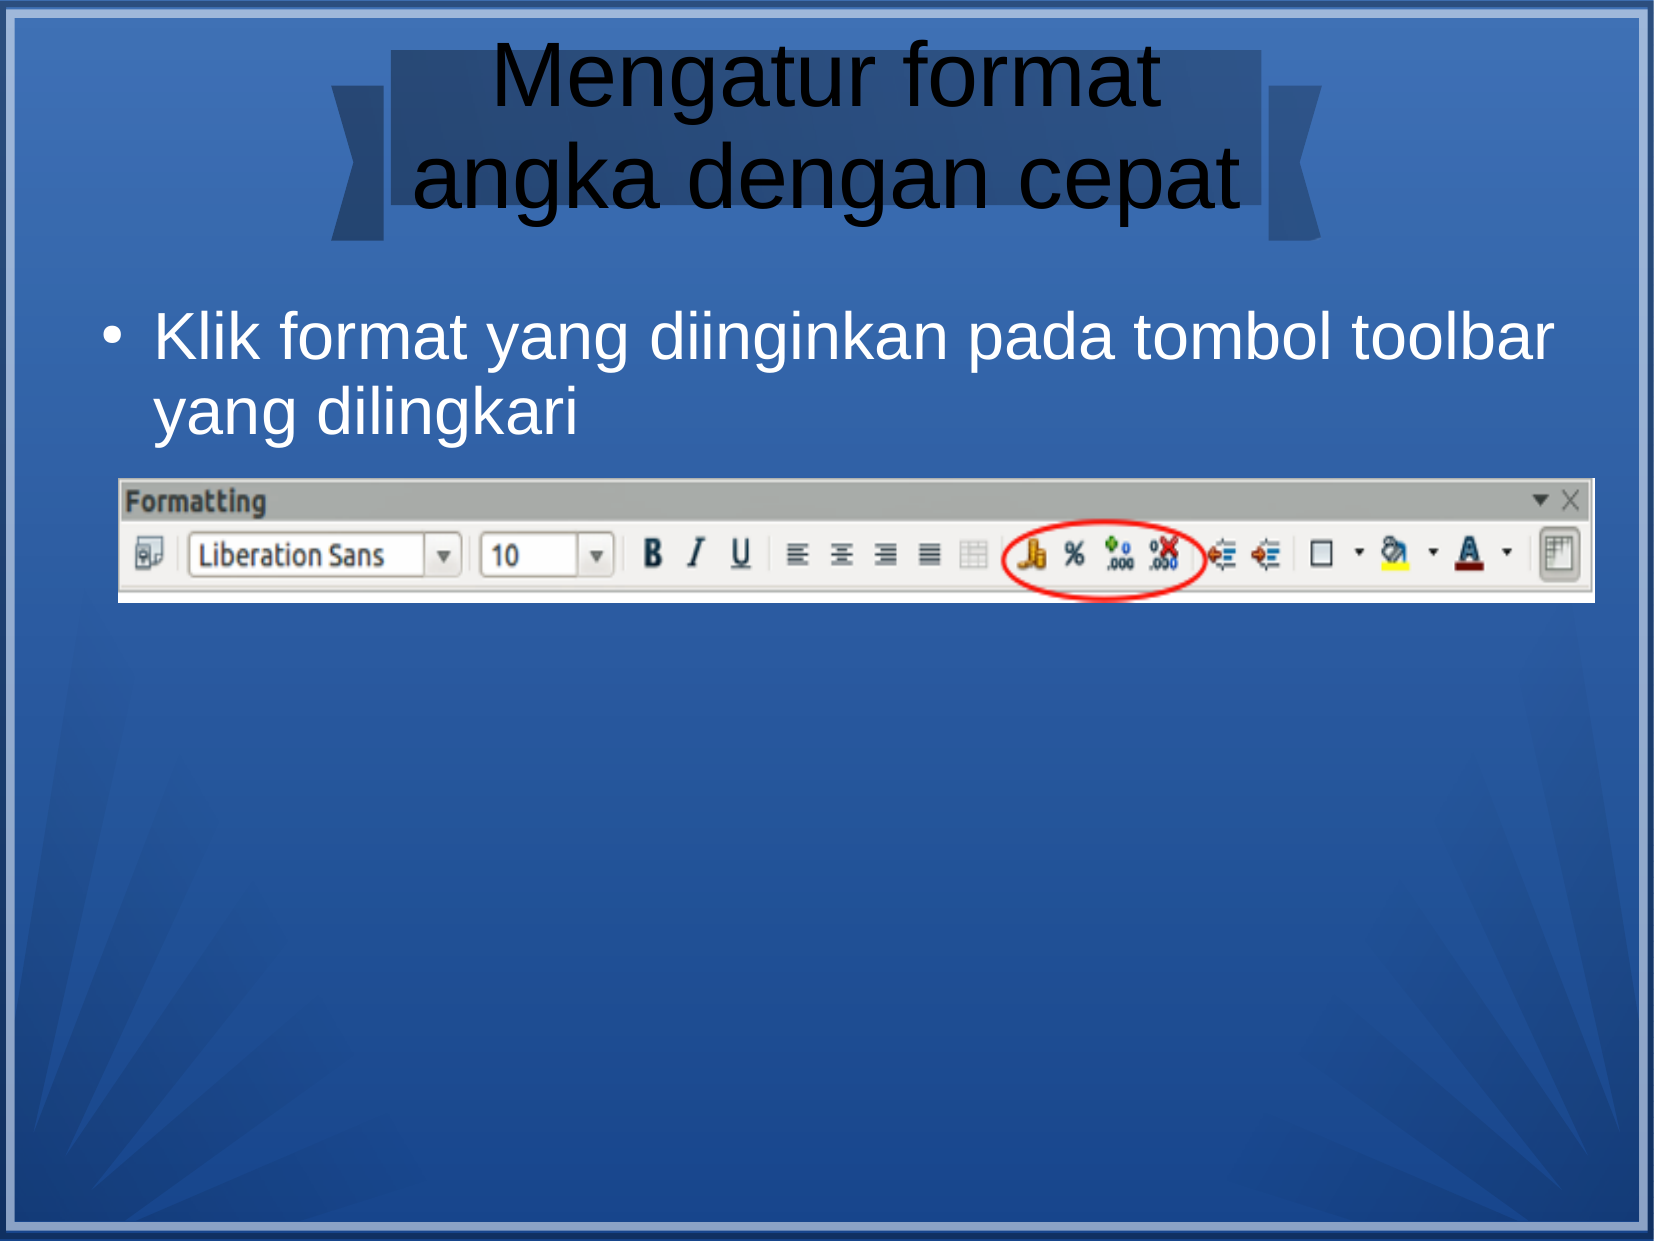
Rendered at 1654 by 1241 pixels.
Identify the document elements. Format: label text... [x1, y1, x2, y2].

list Klik format yang diinginkan pada tombol toolbar yang dilingkari [82, 299, 1571, 1241]
title Mengatur format angka dengan cepat [389, 23, 1264, 229]
picture [118, 478, 1595, 603]
